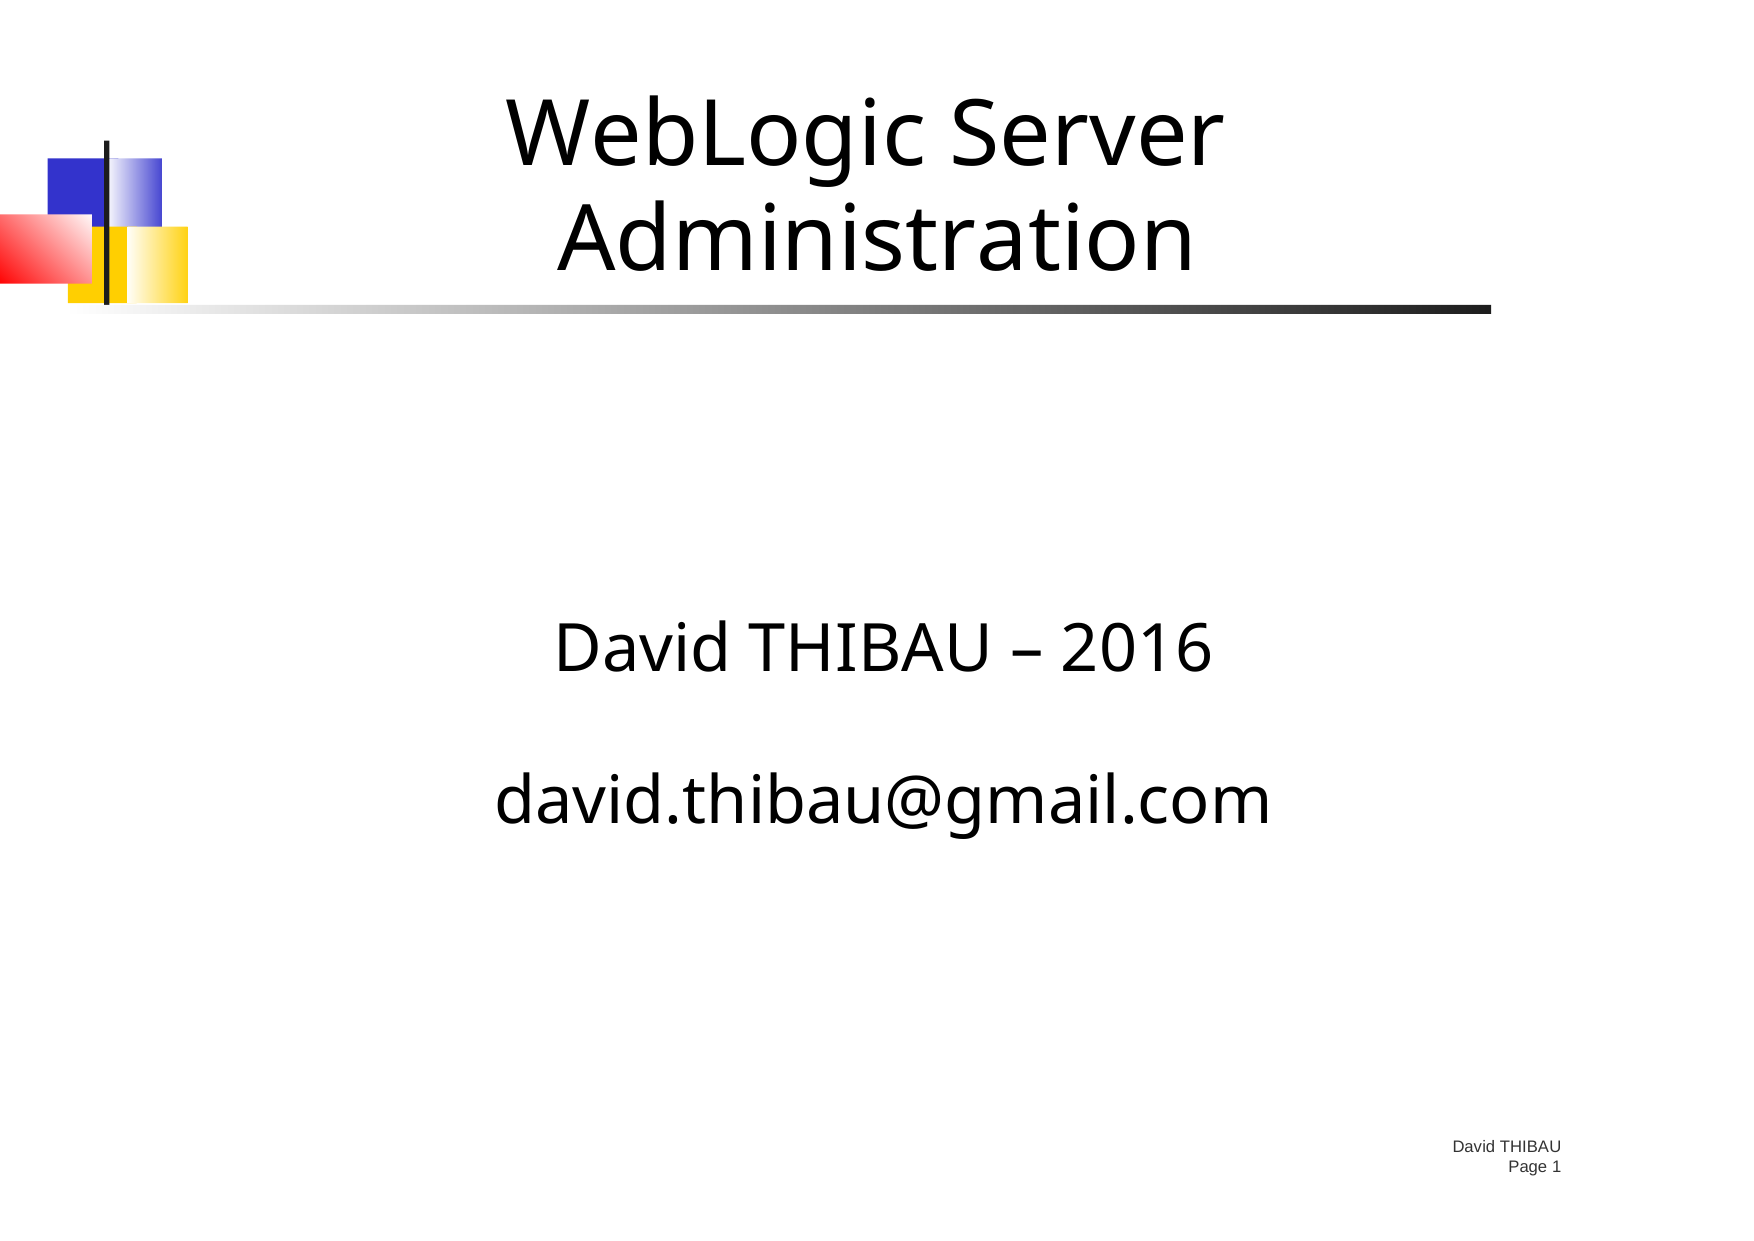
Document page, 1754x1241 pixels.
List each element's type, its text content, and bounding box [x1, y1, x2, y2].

title WebLogic Server Administration [179, 79, 1577, 294]
subtitle David THIBAU – 2016 david.thibau@gmail.com [179, 608, 1577, 841]
